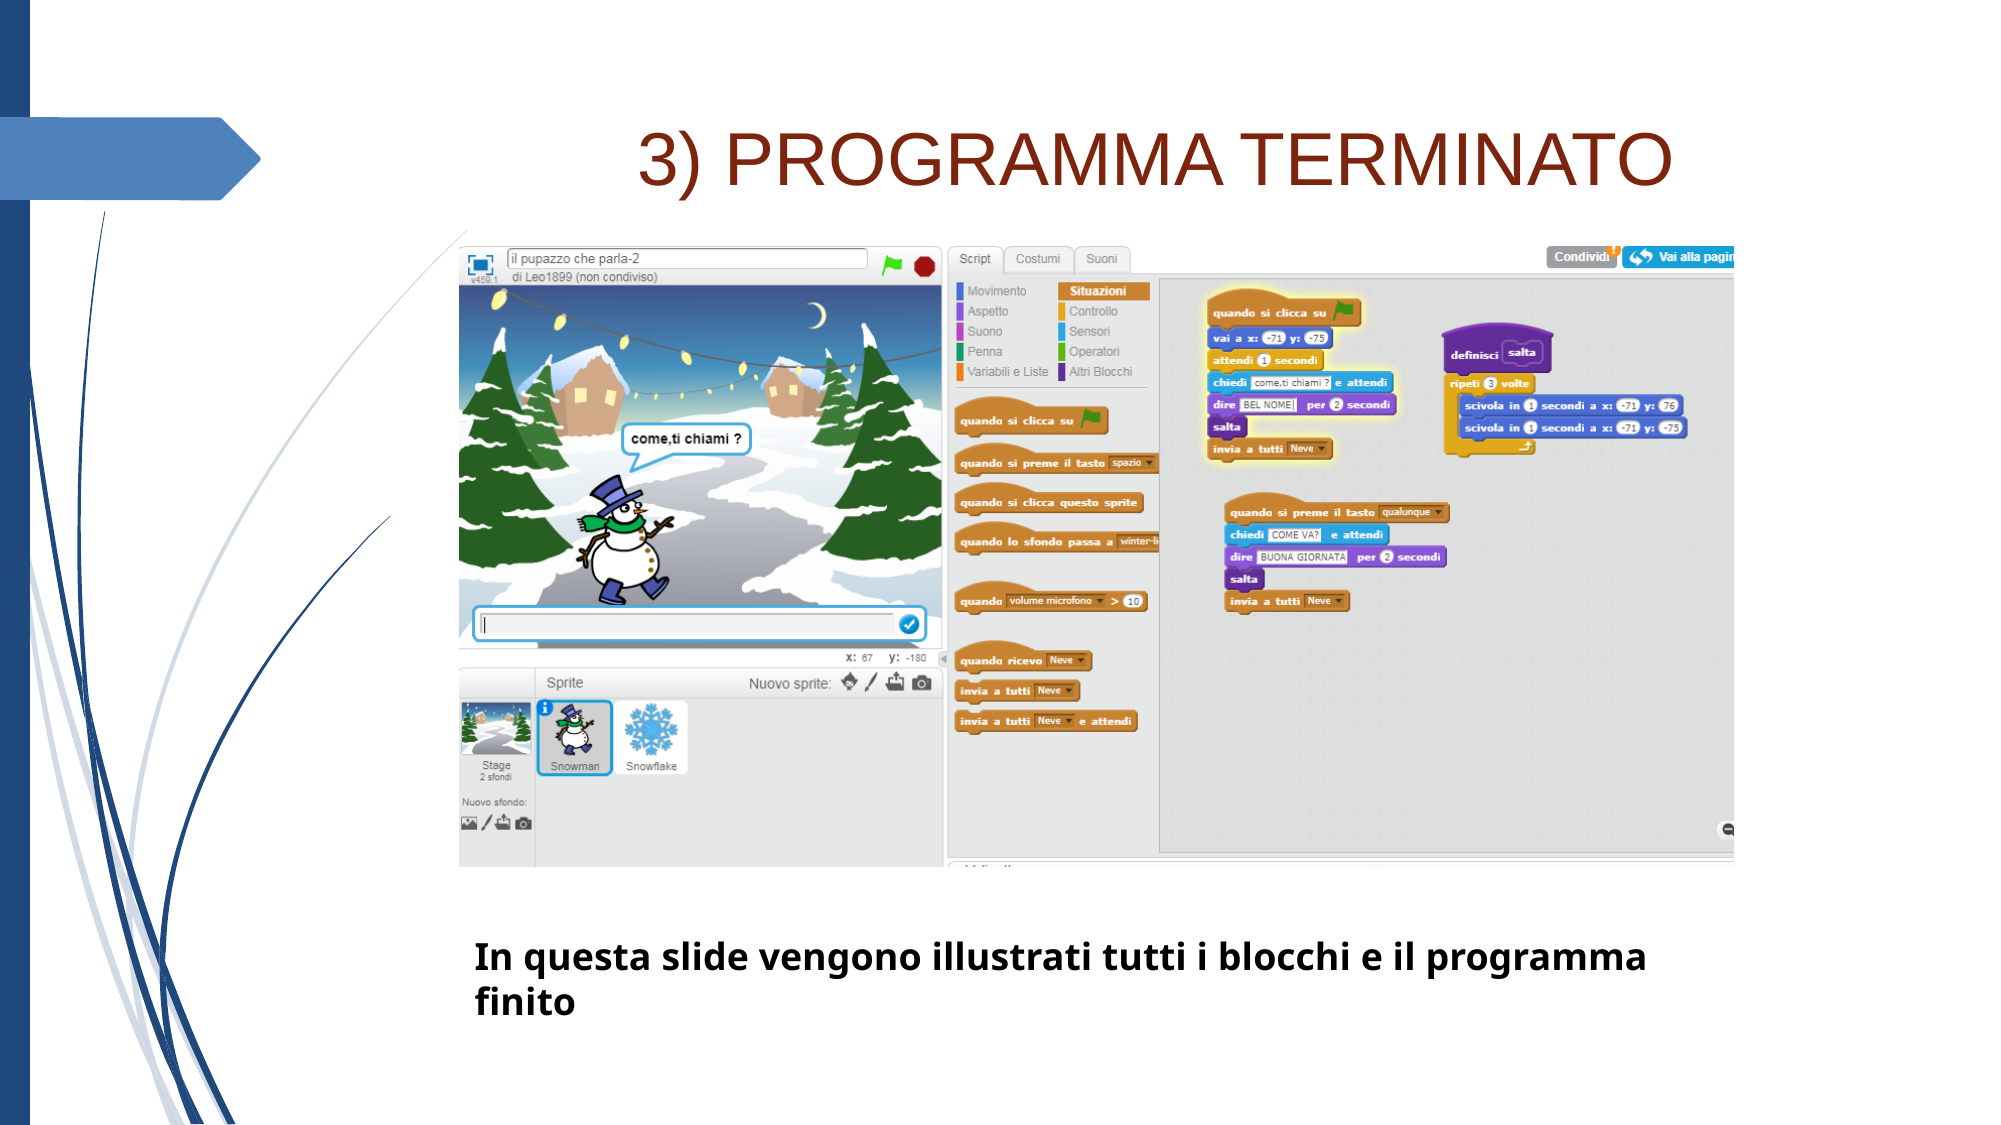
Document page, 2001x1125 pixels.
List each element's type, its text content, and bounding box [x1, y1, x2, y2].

picture [459, 246, 1734, 867]
text_box In questa slide vengono illustrati tutti i blocchi e il programma finito [459, 925, 1734, 1030]
text_box 3) PROGRAMMA TERMINATO [425, 102, 1888, 313]
